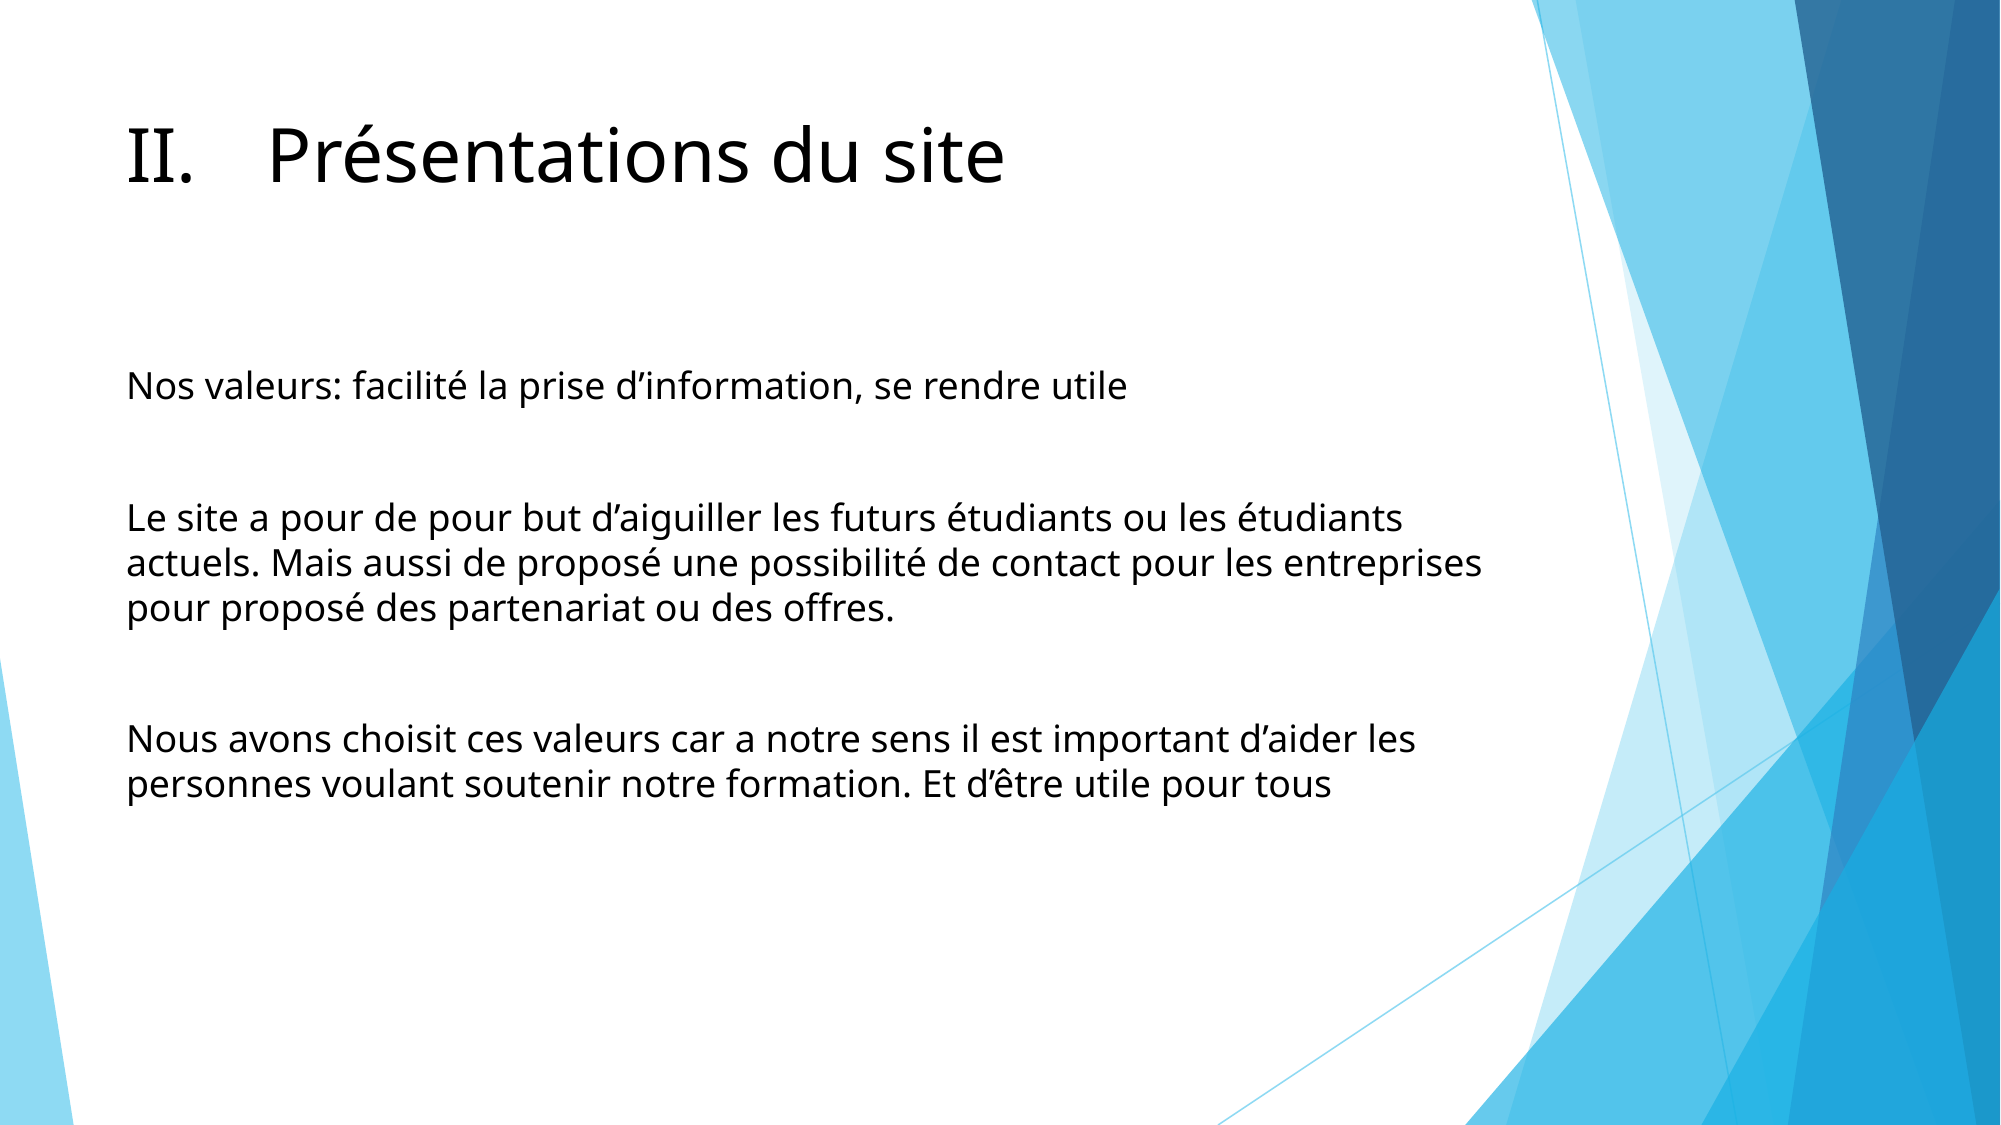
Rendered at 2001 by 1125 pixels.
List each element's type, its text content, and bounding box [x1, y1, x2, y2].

list Nos valeurs: facilité la prise d’information, se rendre utile Le site a pour de pour but d’aiguiller les futurs étudiants ou les étudiants actuels. Mais aussi de proposé une possibilité de contact pour les entreprises pour proposé des partenariat ou des offres. Nous avons choisit ces valeurs car a notre sens il est important d’aider les personnes voulant soutenir notre formation. Et d’être utile pour tous [111, 354, 1522, 992]
title Présentations du site [111, 99, 1522, 317]
